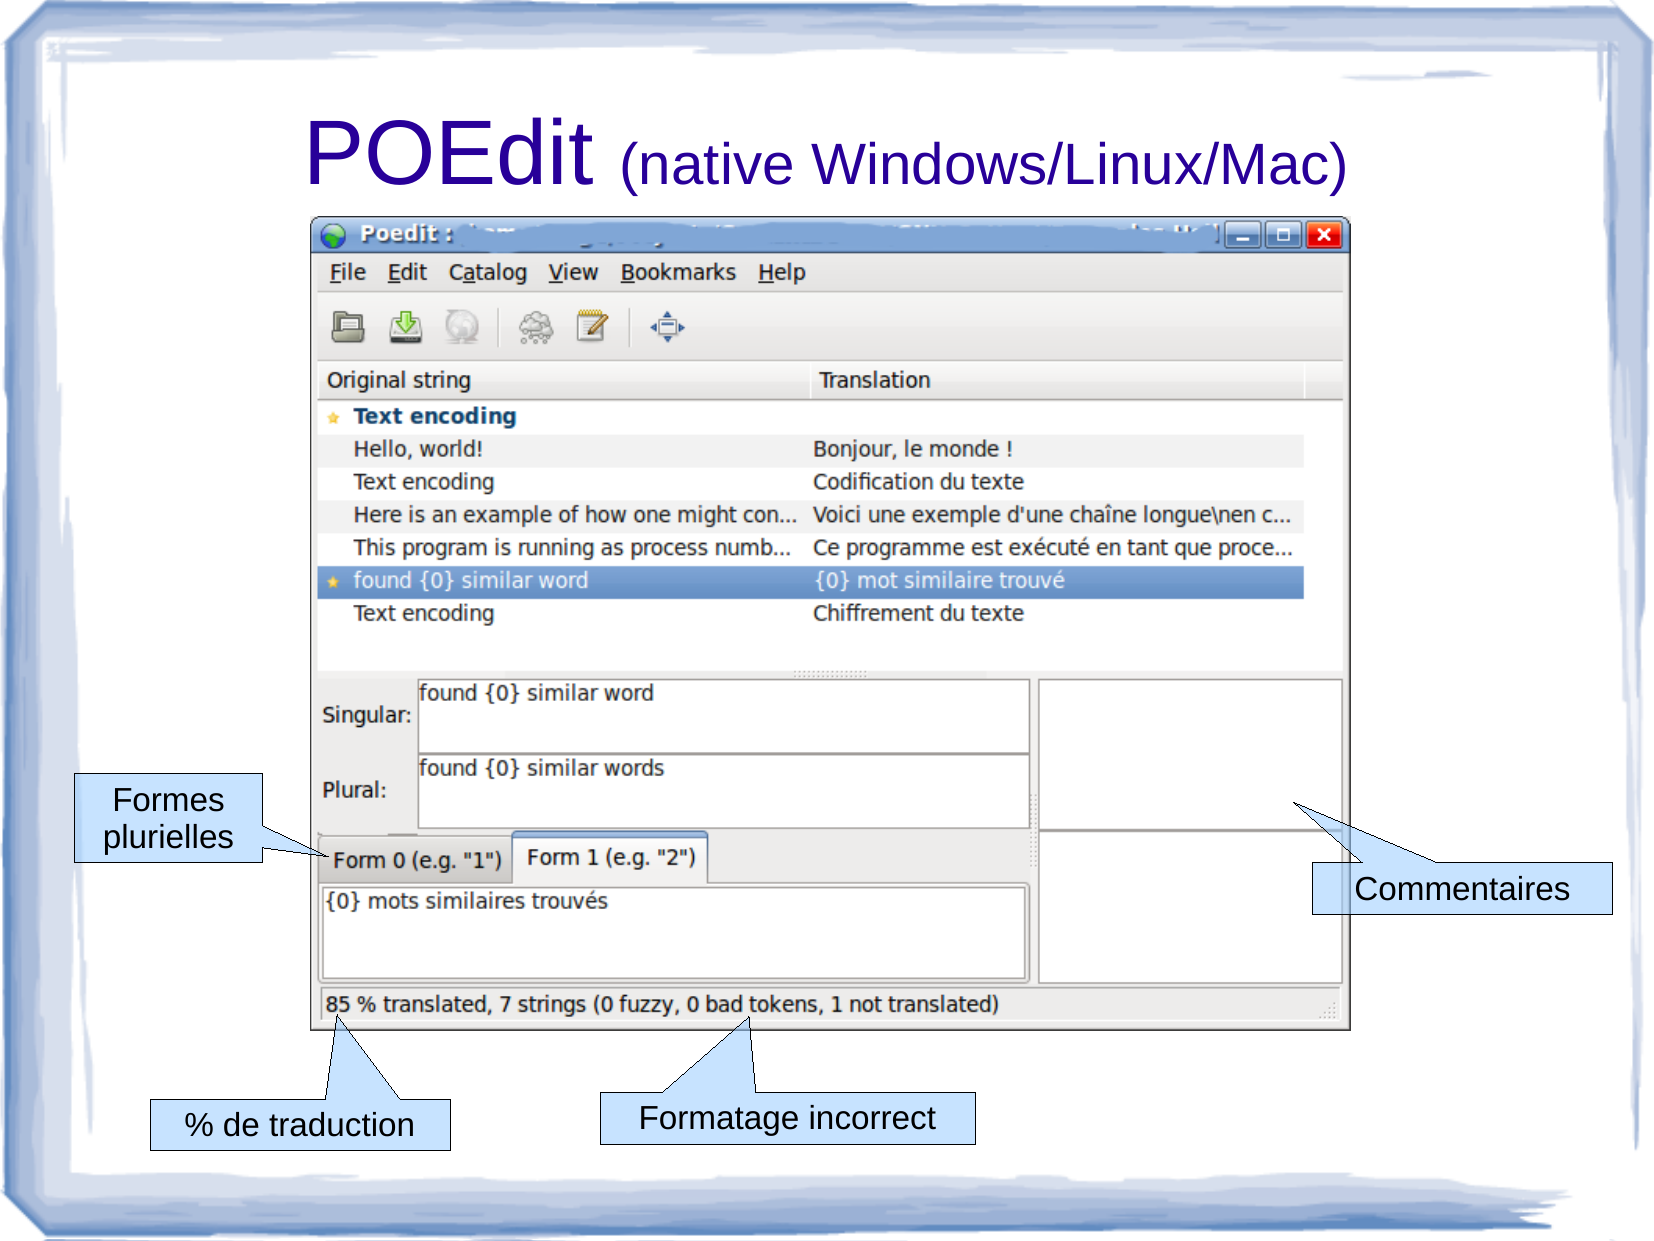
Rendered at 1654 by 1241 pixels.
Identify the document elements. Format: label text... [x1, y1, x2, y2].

text_box Formatage incorrect [600, 1016, 976, 1145]
text_box Formes plurielles [74, 773, 329, 863]
text_box % de traduction [150, 1014, 451, 1151]
text_box Commentaires [1293, 802, 1613, 915]
picture [0, 0, 1654, 1241]
title POEdit (native Windows/Linux/Mac) [82, 49, 1571, 257]
